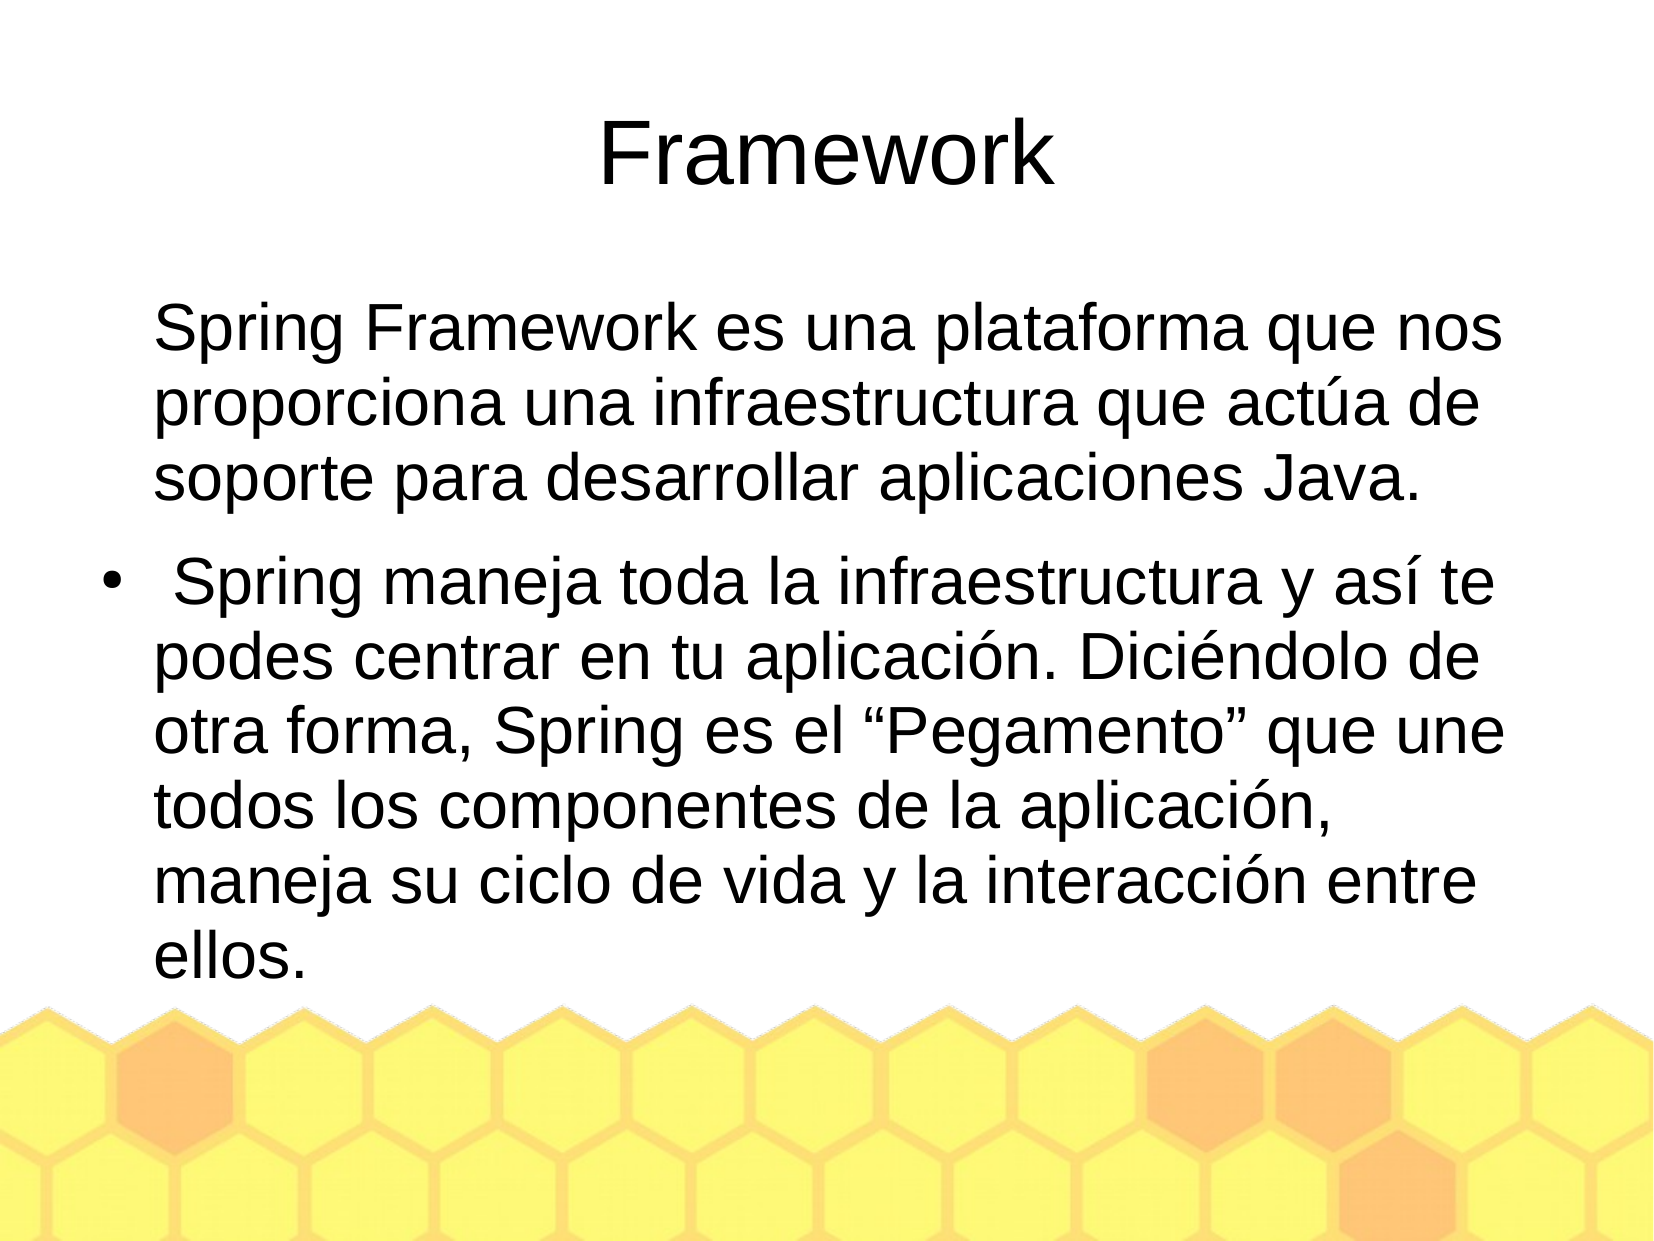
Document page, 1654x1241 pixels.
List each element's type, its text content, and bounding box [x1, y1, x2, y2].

title Framework [82, 49, 1571, 257]
picture [0, 1001, 1654, 1241]
list Spring Framework es una plataforma que nos proporciona una infraestructura que actúa de soporte para desarrollar aplicaciones Java. Spring maneja toda la infraestructura y así te podes centrar en tu aplicación. Diciéndolo de otra forma, Spring es el “Pegamento” que une todos los componentes de la aplicación, maneja su ciclo de vida y la interacción entre ellos. [82, 290, 1571, 1010]
